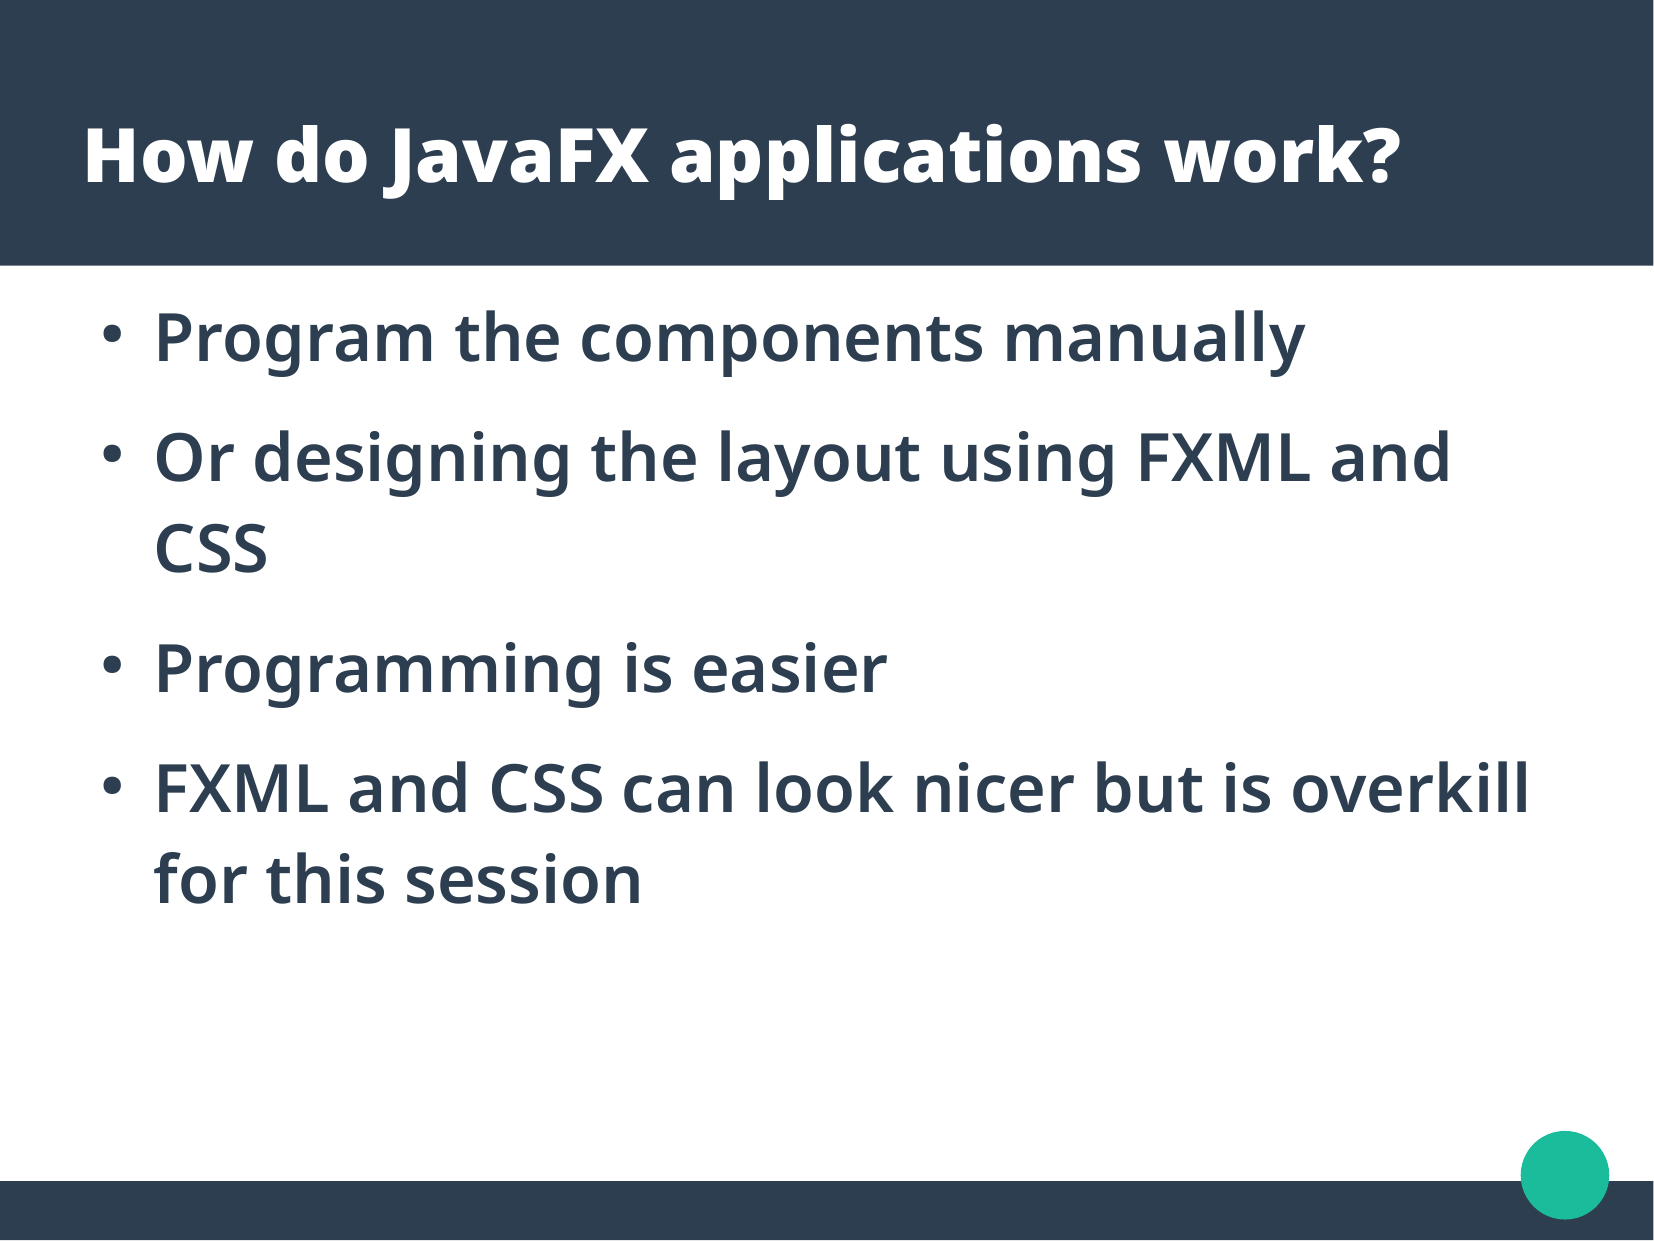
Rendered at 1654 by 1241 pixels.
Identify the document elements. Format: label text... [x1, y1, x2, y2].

list Program the components manually Or designing the layout using FXML and CSS Programming is easier FXML and CSS can look nicer but is overkill for this session [82, 290, 1571, 1010]
title How do JavaFX applications work? [82, 39, 1571, 267]
